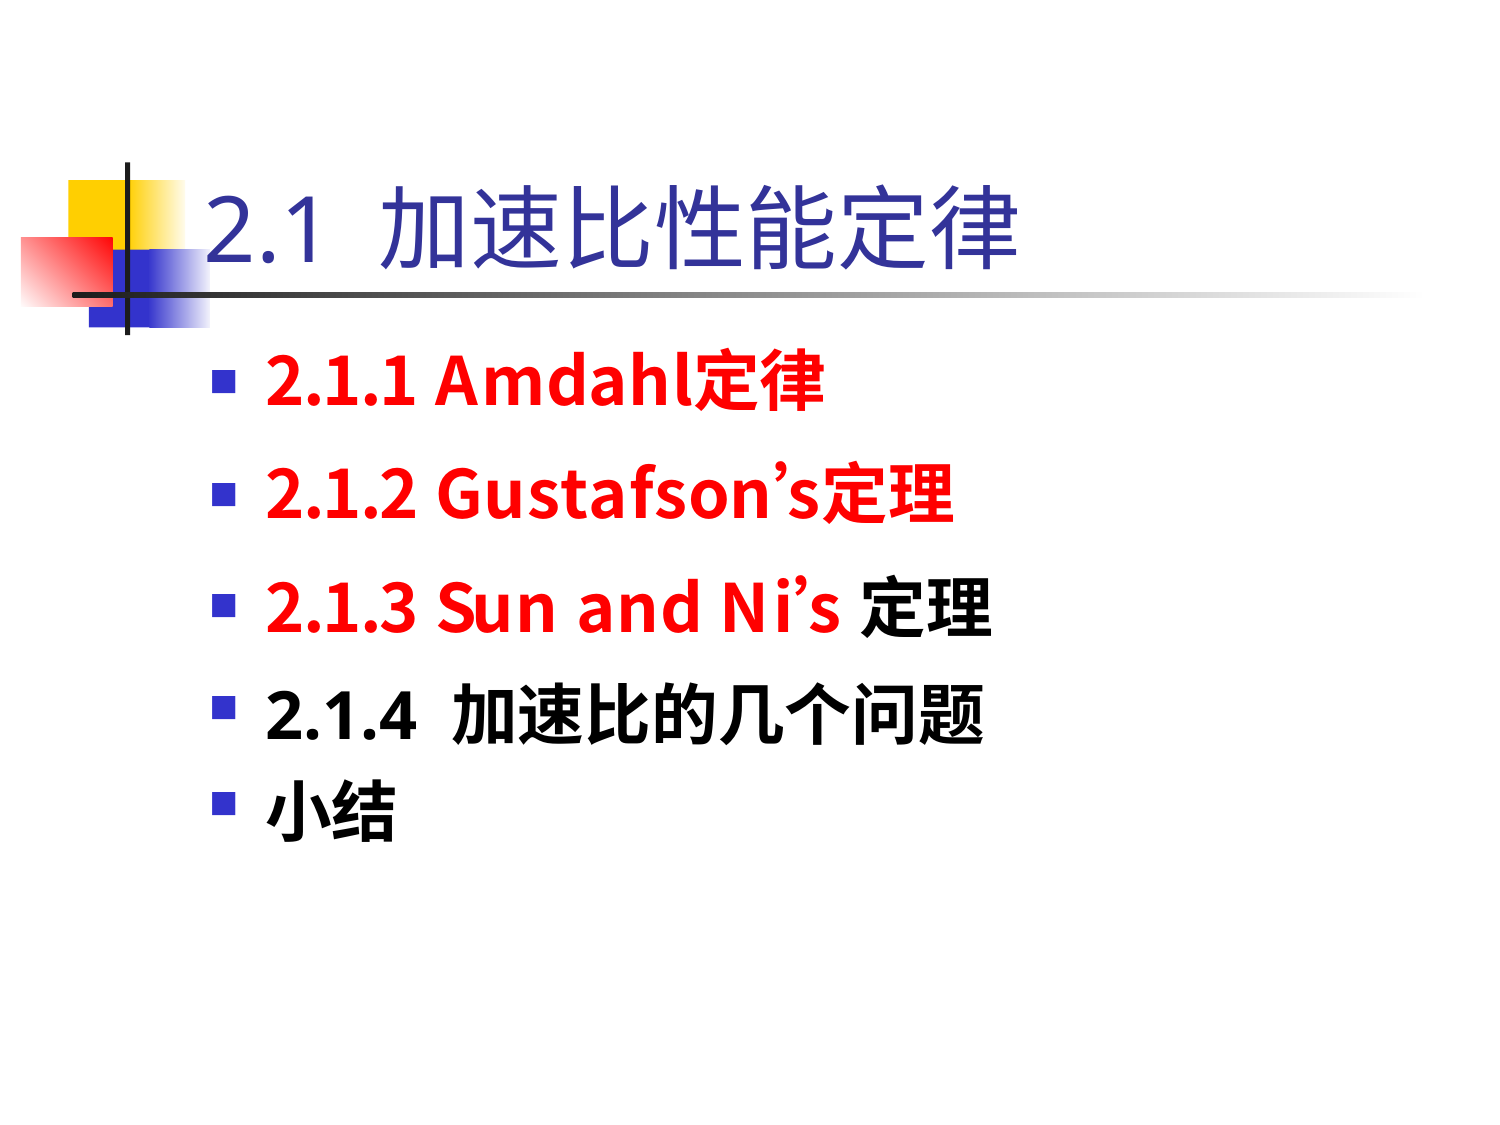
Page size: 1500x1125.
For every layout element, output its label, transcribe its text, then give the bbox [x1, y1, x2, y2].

list 2.1.1 Amdahl定律 2.1.2 Gustafson’s定理 2.1.3 Sun and Ni’s 定理 2.1.4 加速比的几个问题 小结 [193, 331, 1469, 1007]
title 2.1 加速比性能定律 [188, 101, 1468, 289]
